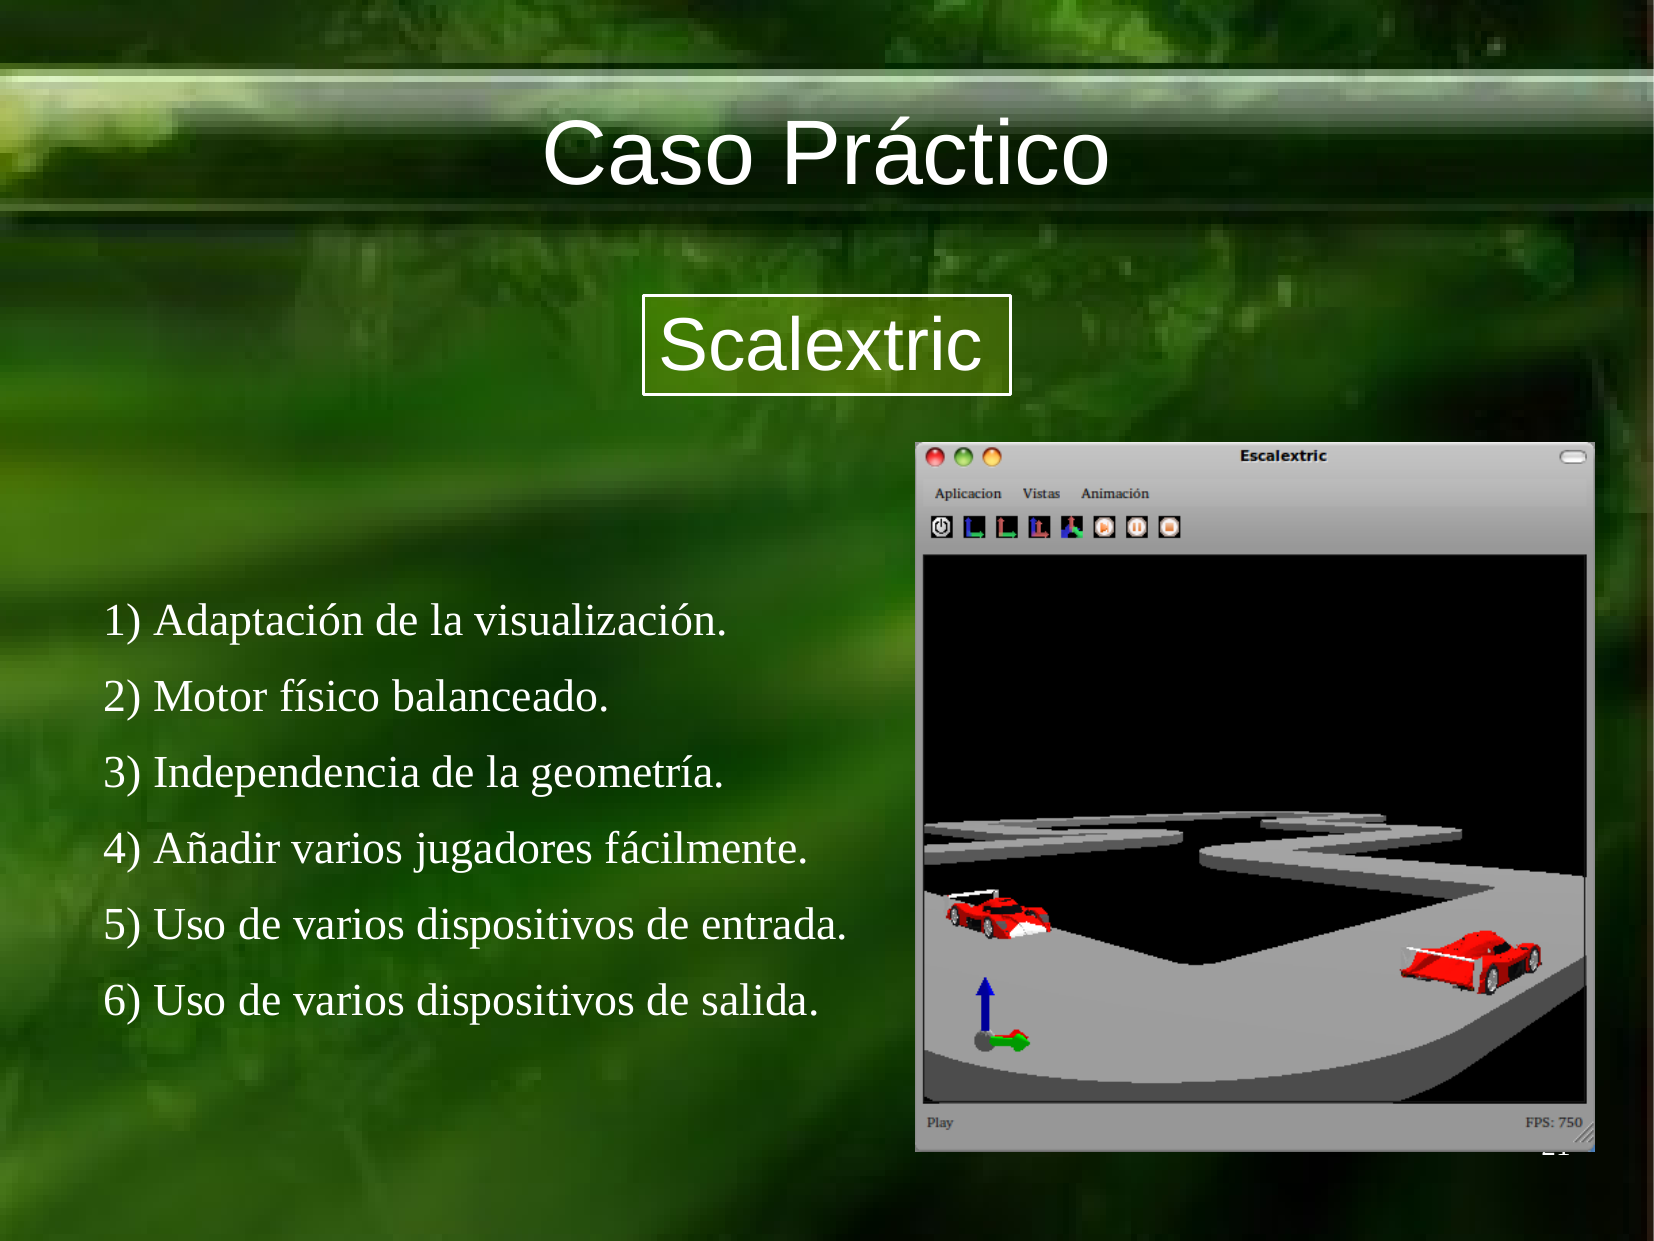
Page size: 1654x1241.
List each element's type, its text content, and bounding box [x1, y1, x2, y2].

title Caso Práctico [82, 49, 1571, 257]
text_box Adaptación de la visualización. Motor físico balanceado. Independencia de la geometría. Añadir varios jugadores fácilmente. Uso de varios dispositivos de entrada. Uso de varios dispositivos de salida. [88, 574, 886, 1021]
picture [0, 0, 1654, 1241]
text_box Scalextric [643, 295, 1011, 395]
